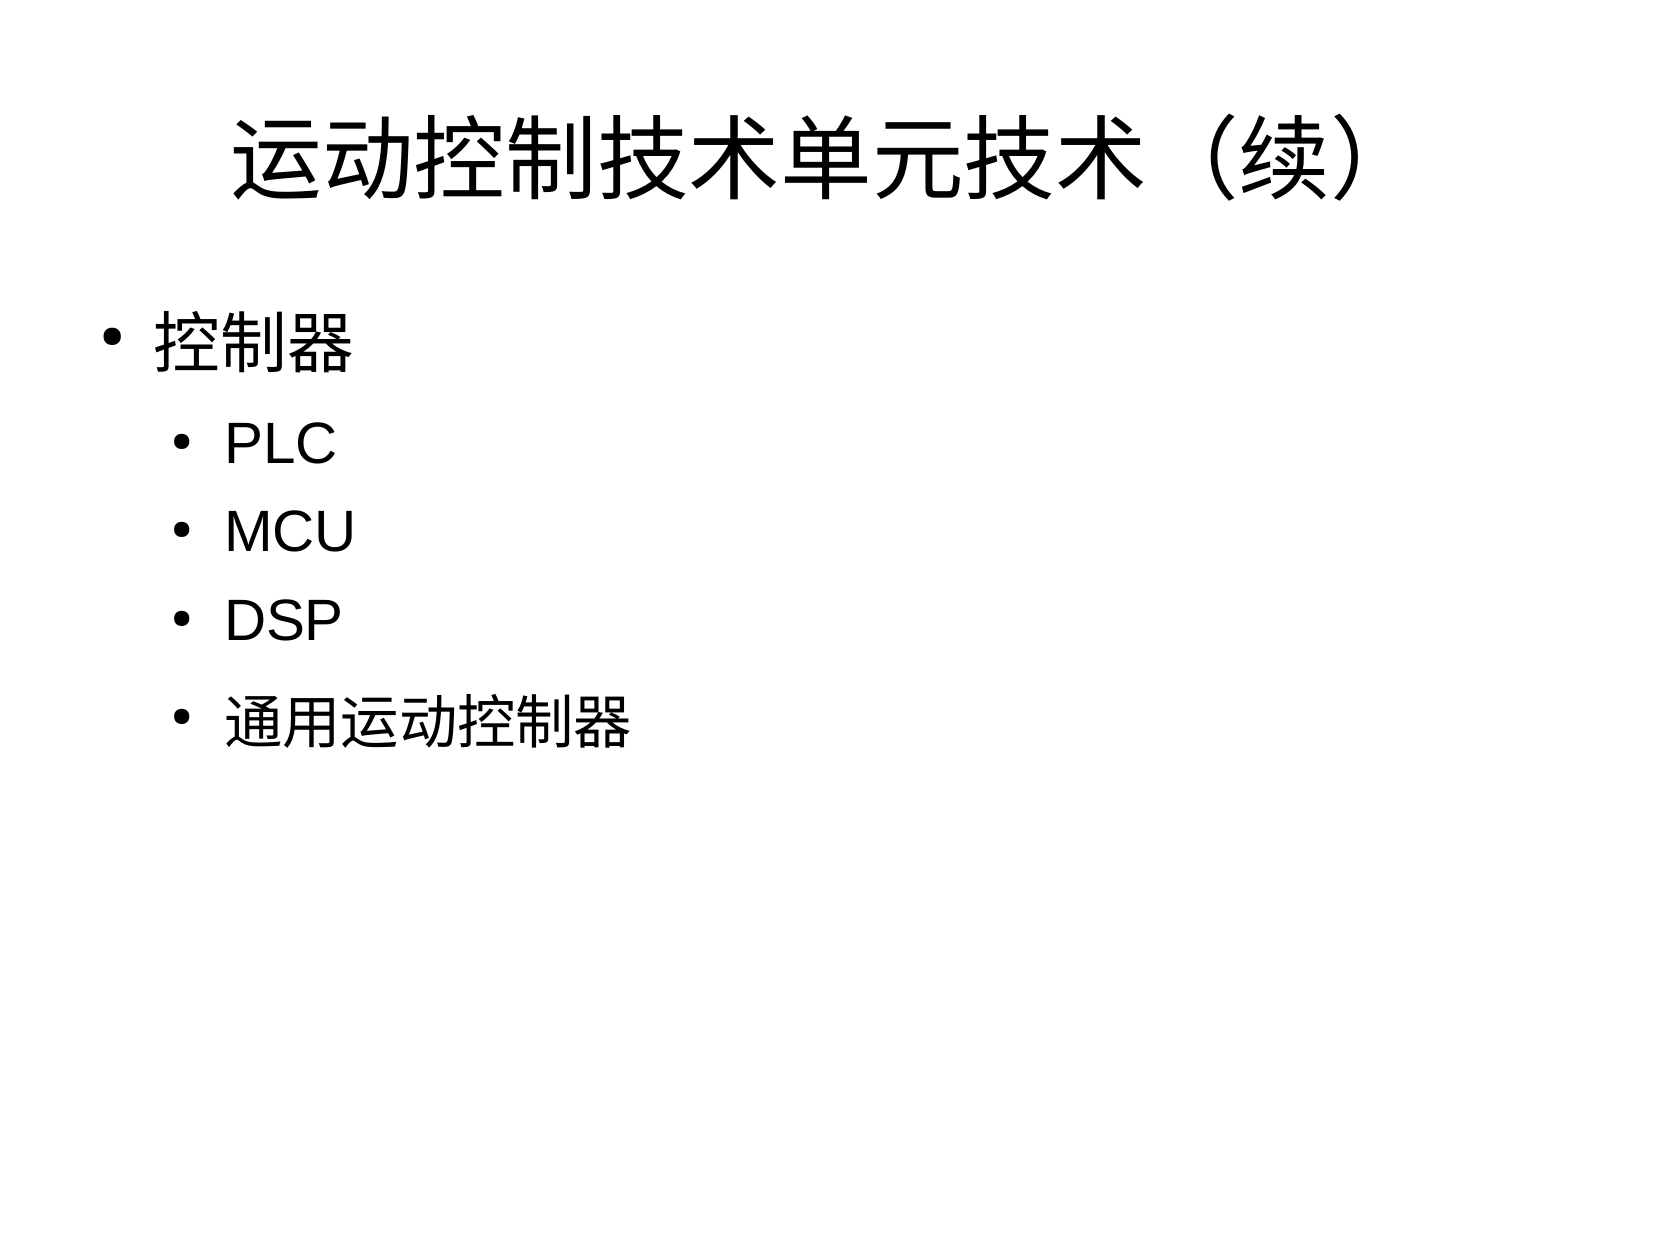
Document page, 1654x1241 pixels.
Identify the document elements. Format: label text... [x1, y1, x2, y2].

list 控制器 PLC MCU DSP 通用运动控制器 [82, 290, 1571, 1094]
title 运动控制技术单元技术（续） [82, 49, 1571, 257]
